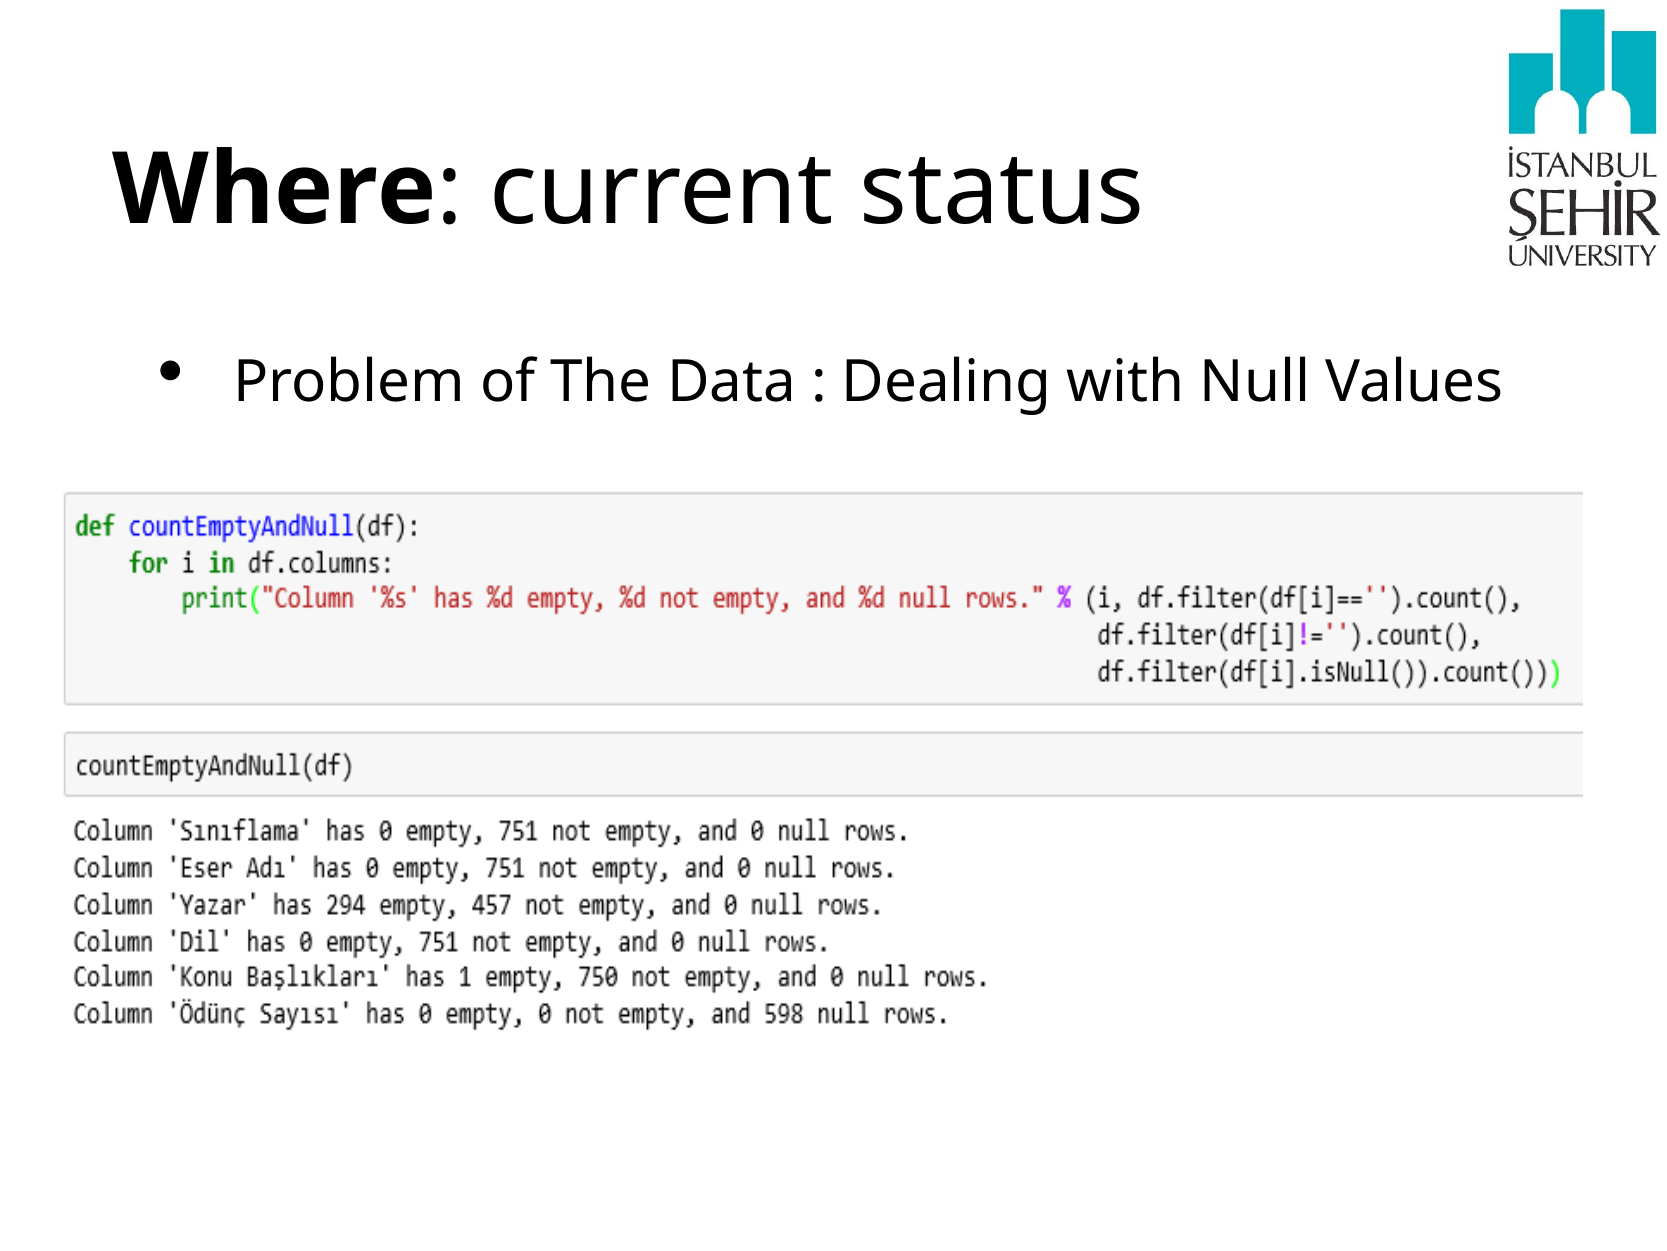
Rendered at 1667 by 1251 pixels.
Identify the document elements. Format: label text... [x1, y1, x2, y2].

title Where: current status [106, 82, 1453, 284]
picture [59, 484, 1583, 1052]
picture [1491, 0, 1667, 285]
text_box Problem of The Data : Dealing with Null Values [70, 295, 1560, 461]
